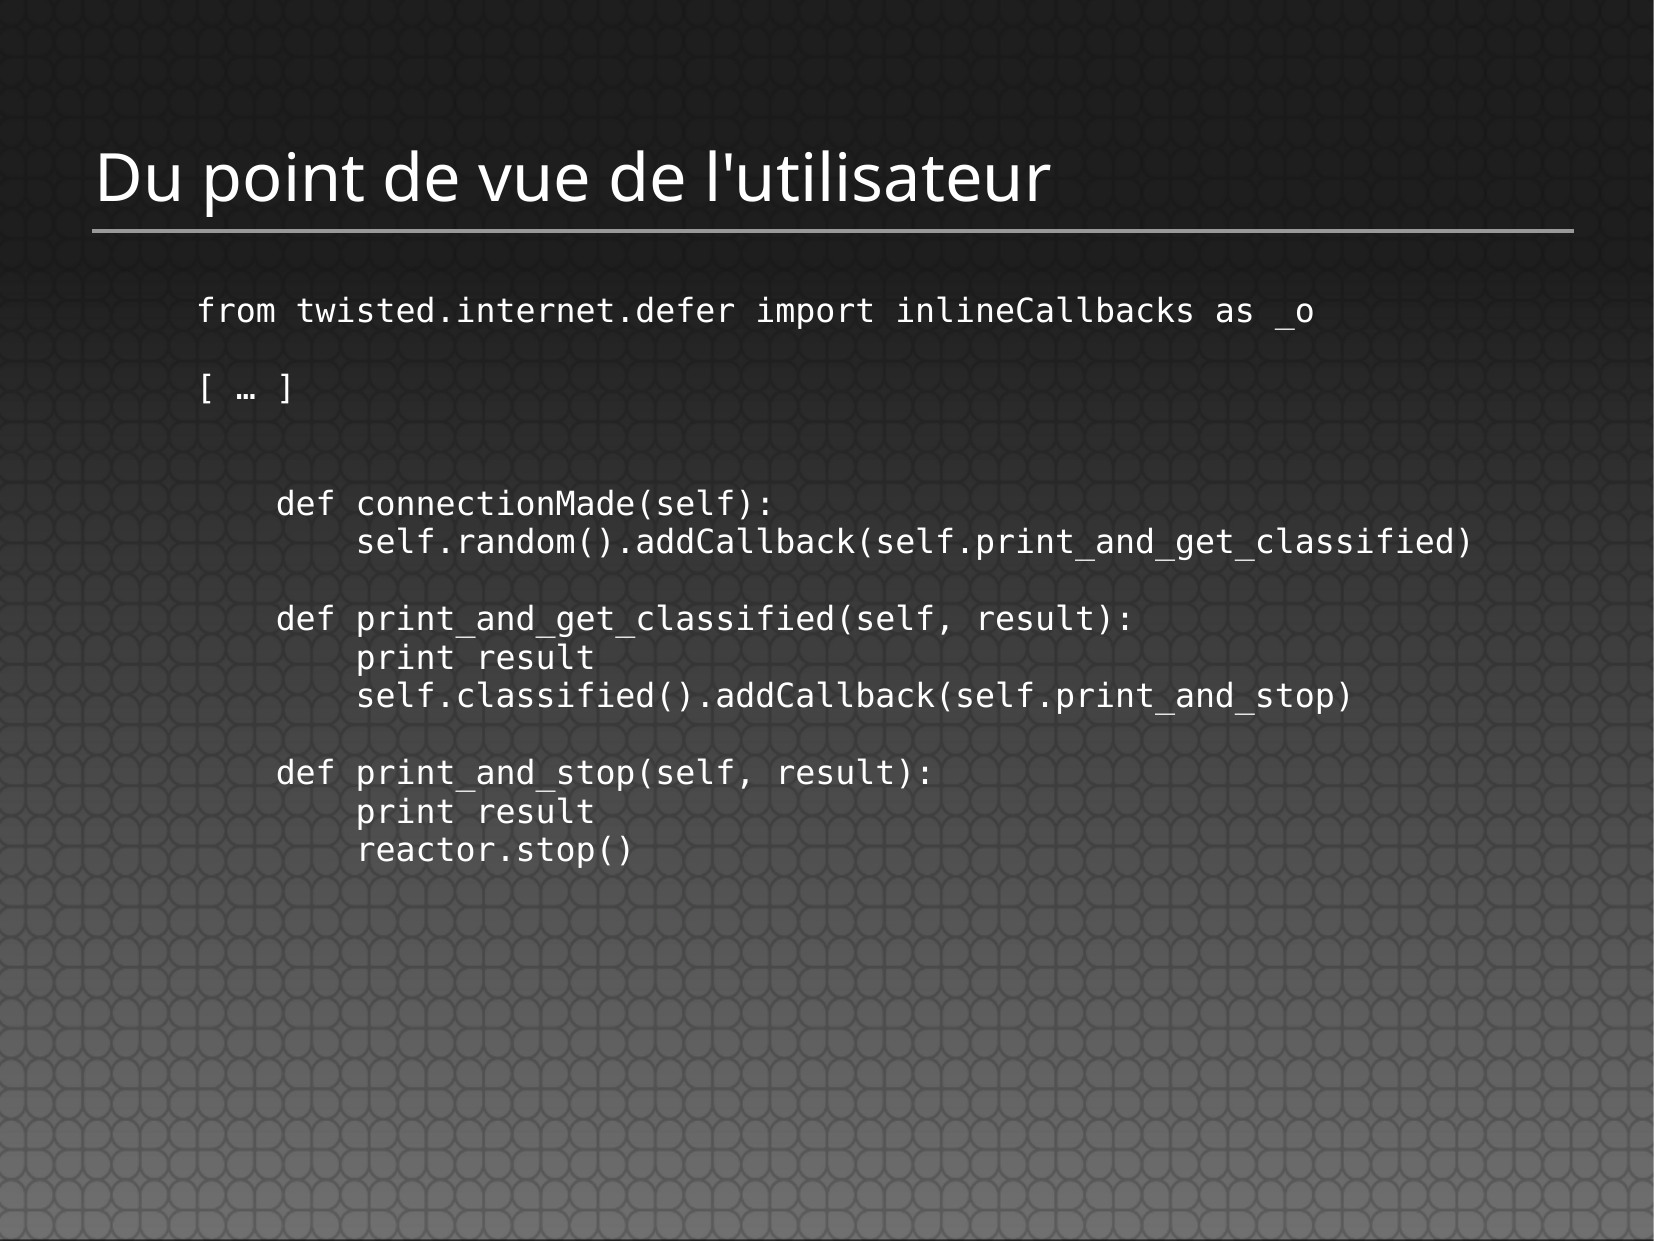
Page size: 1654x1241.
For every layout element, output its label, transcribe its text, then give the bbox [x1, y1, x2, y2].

title from twisted.internet.defer import inlineCallbacks as _o [ … ] def connectionMade(self): self.random().addCallback(self.print_and_get_classified) def print_and_get_classified(self, result): print result self.classified().addCallback(self.print_and_stop) def print_and_stop(self, result): print result reactor.stop() [195, 253, 1591, 947]
picture [0, 0, 1654, 1241]
title Du point de vue de l'utilisateur [94, 100, 1426, 251]
